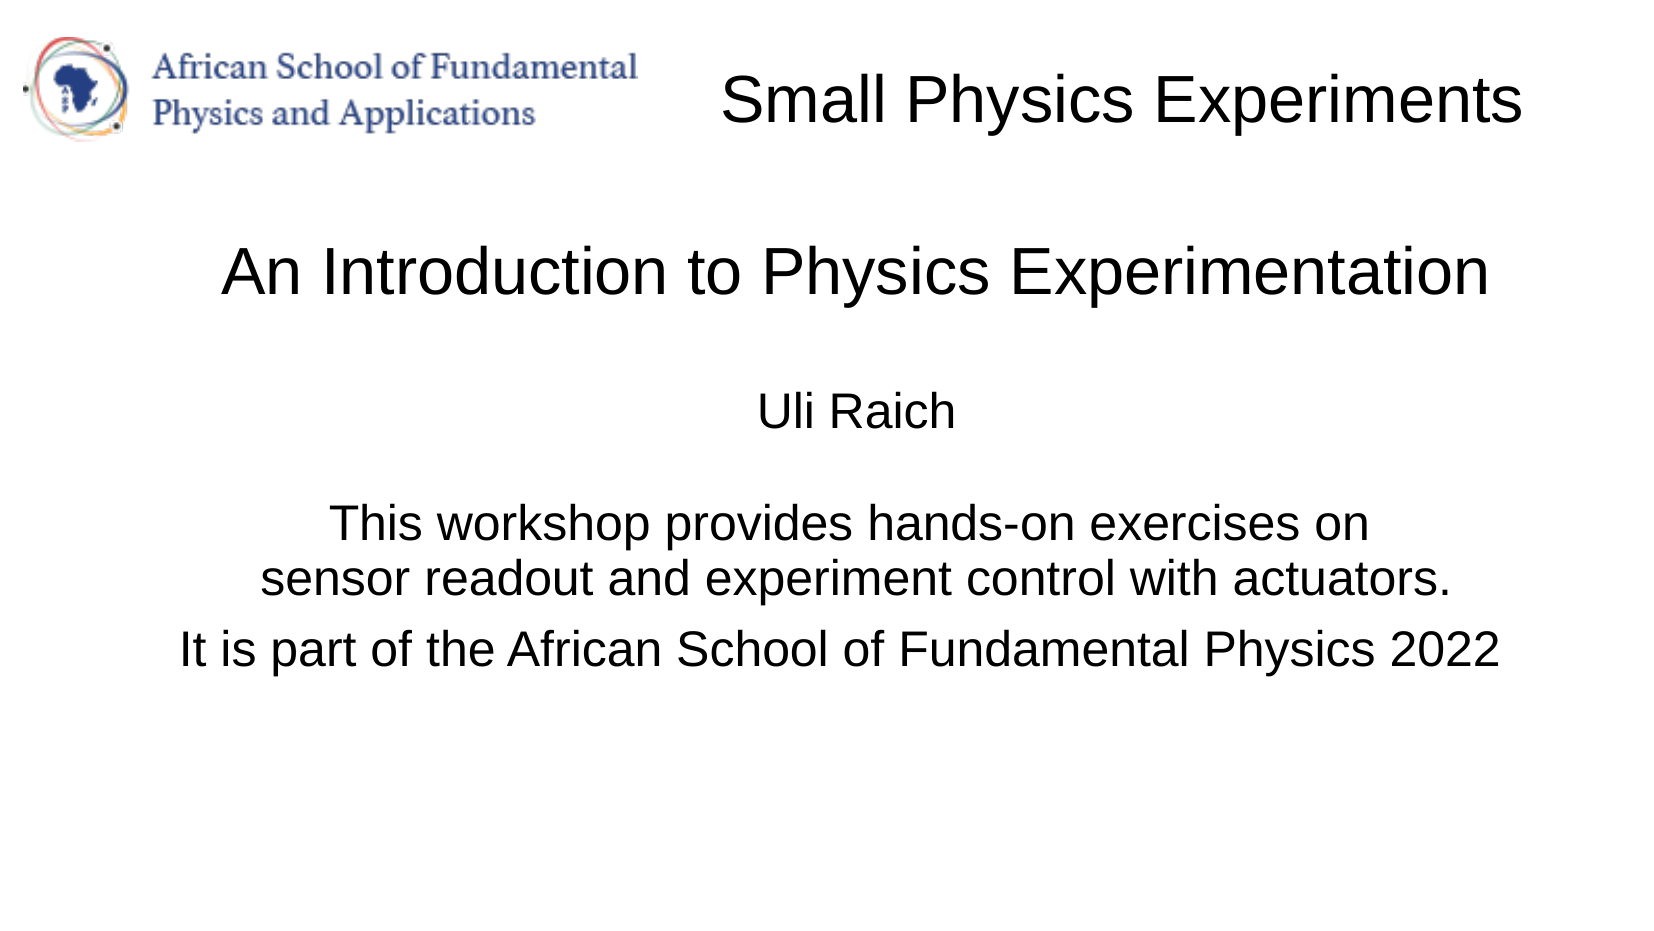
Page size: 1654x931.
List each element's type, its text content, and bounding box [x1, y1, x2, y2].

picture [23, 37, 635, 142]
subtitle An Introduction to Physics Experimentation Uli Raich This workshop provides hands-on exercises on sensor readout and experiment control with actuators. It is part of the African School of Fundamental Physics 2022 [112, 225, 1601, 765]
title Small Physics Experiments [635, 21, 1610, 177]
